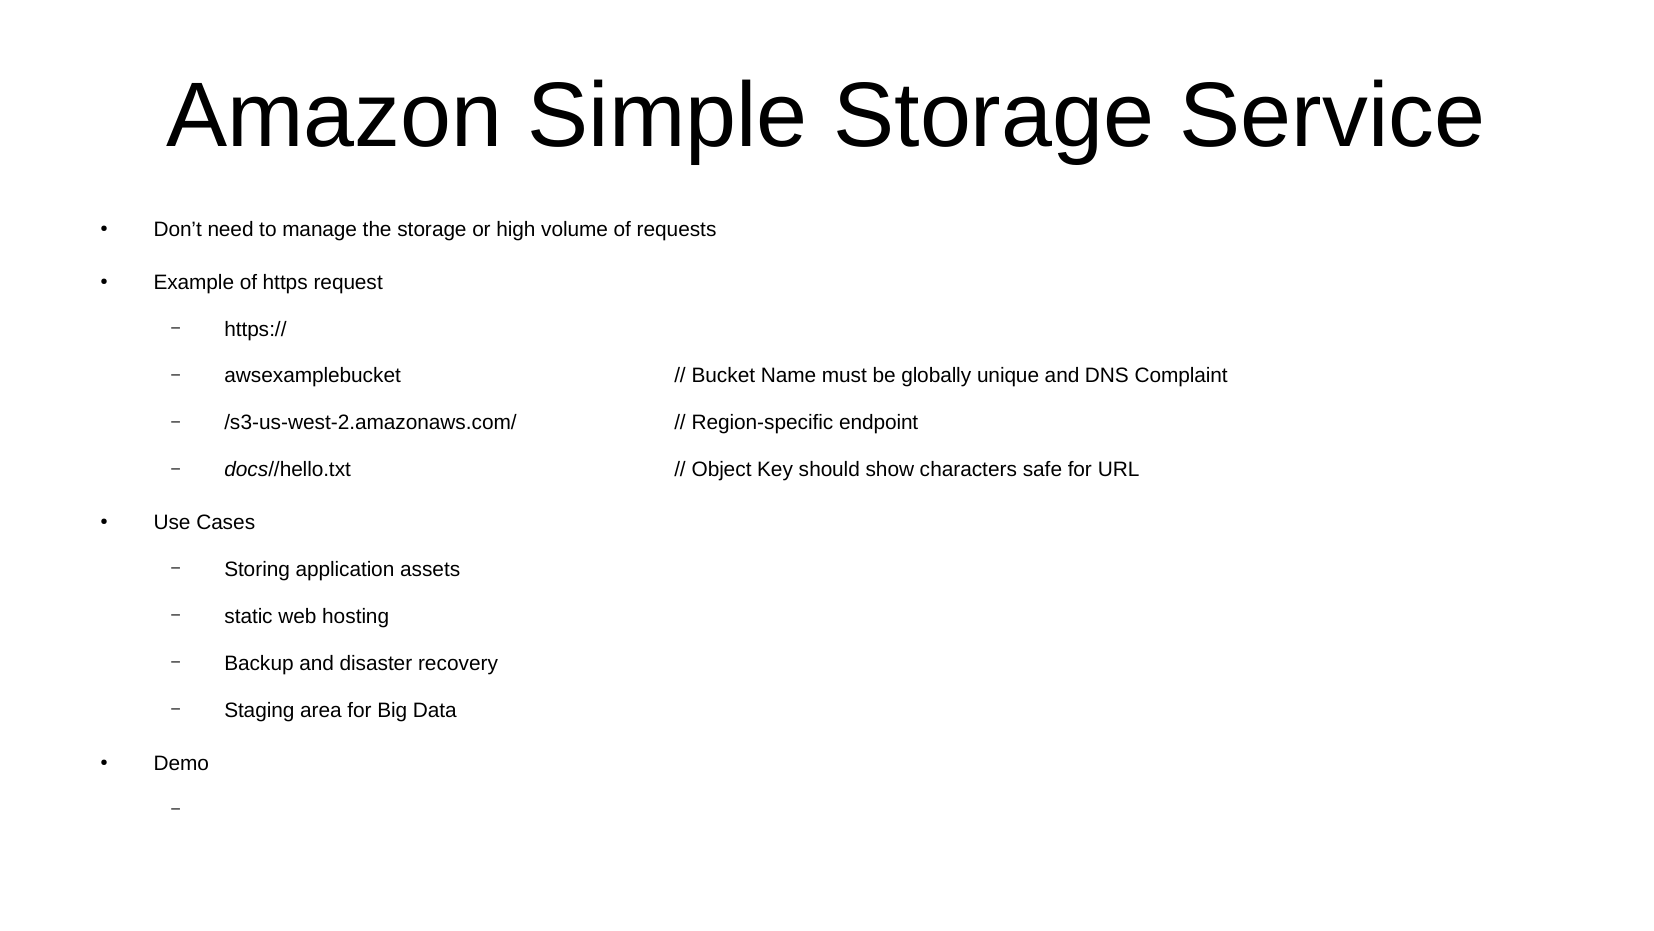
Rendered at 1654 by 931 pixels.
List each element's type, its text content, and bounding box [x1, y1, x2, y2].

title Amazon Simple Storage Service [82, 37, 1571, 193]
list Don’t need to manage the storage or high volume of requests Example of https request https:// awsexamplebucket // Bucket Name must be globally unique and DNS Complaint /s3-us-west-2.amazonaws.com/ // Region-specific endpoint docs//hello.txt // Object Key should show characters safe for URL Use Cases Storing application assets static web hosting Backup and disaster recovery Staging area for Big Data Demo [82, 217, 1636, 916]
